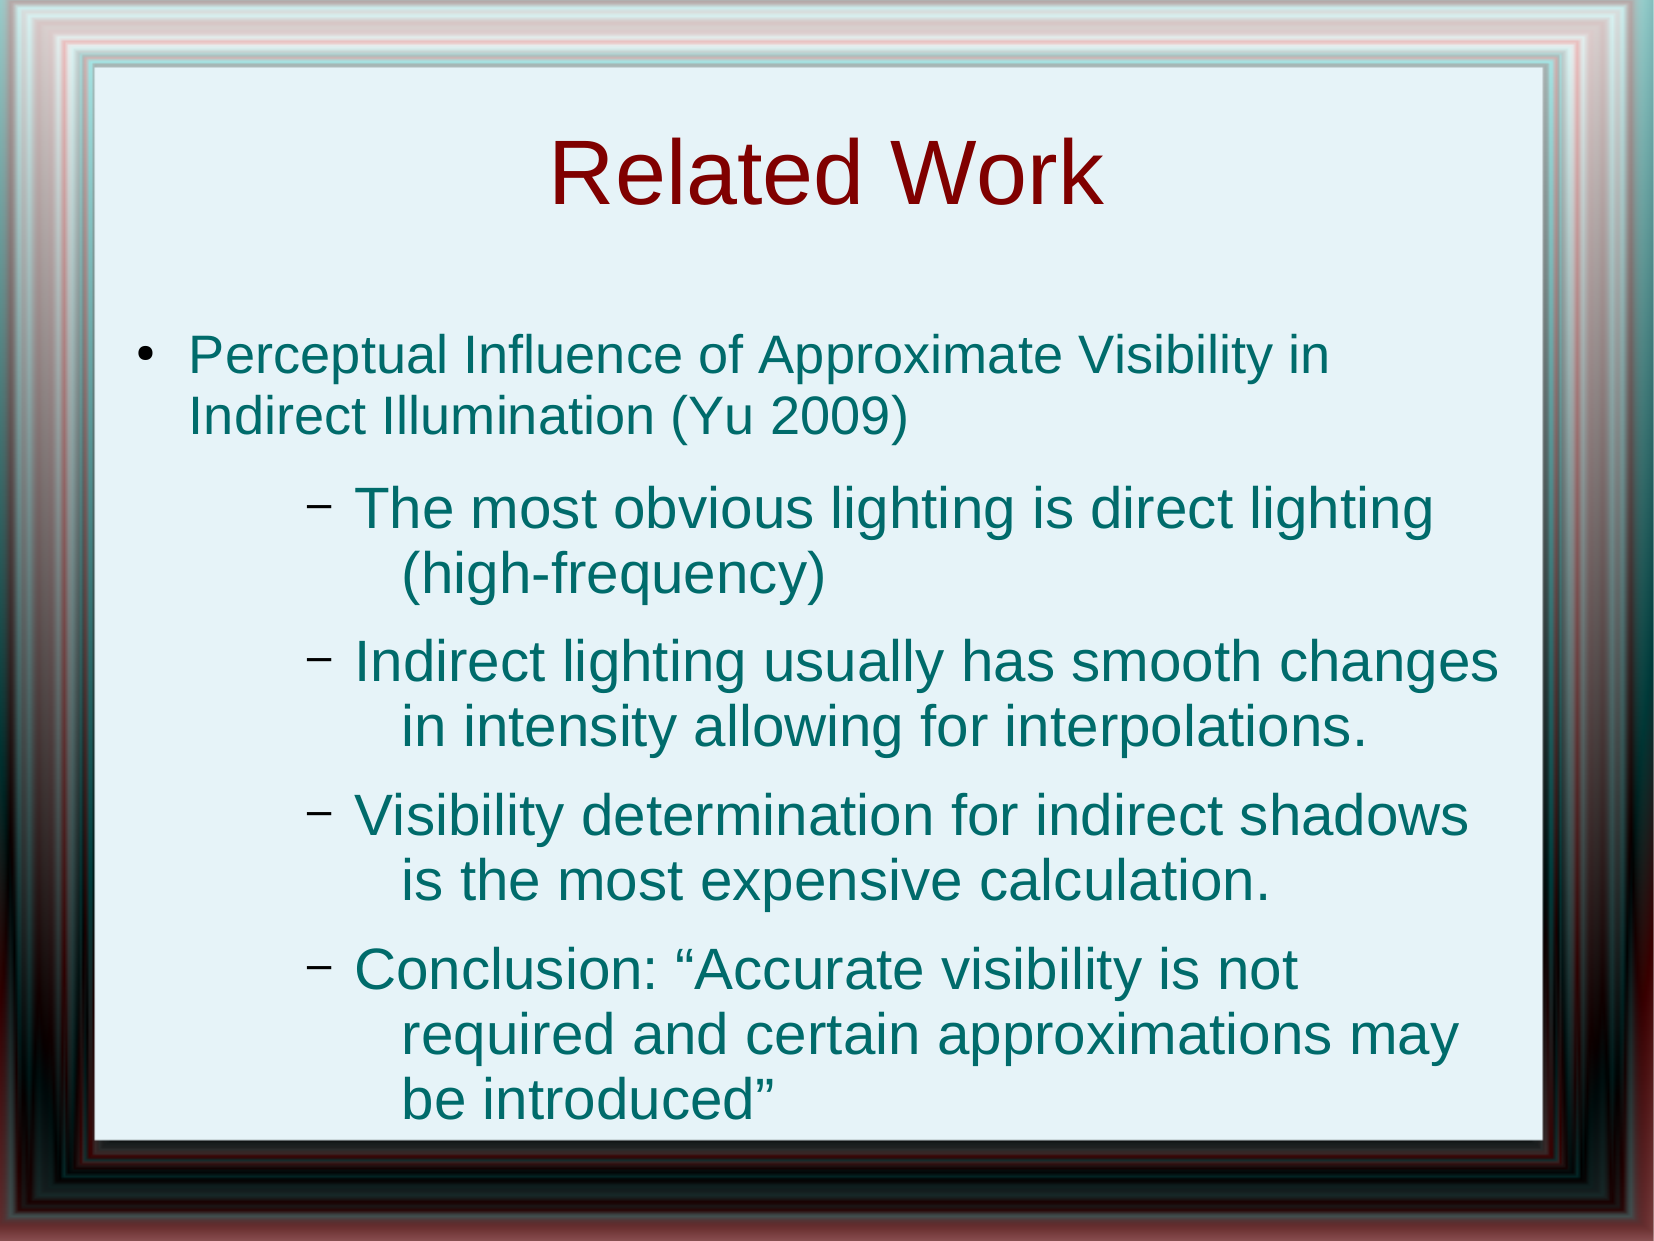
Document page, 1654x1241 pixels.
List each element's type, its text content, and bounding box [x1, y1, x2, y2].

title Related Work [118, 95, 1536, 250]
picture [0, 0, 1654, 1241]
list Perceptual Influence of Approximate Visibility in Indirect Illumination (Yu 2009) The most obvious lighting is direct lighting (high-frequency) Indirect lighting usually has smooth changes in intensity allowing for interpolations. Visibility determination for indirect shadows is the most expensive calculation. Conclusion: “Accurate visibility is not required and certain approximations may be introduced” [118, 324, 1506, 1130]
